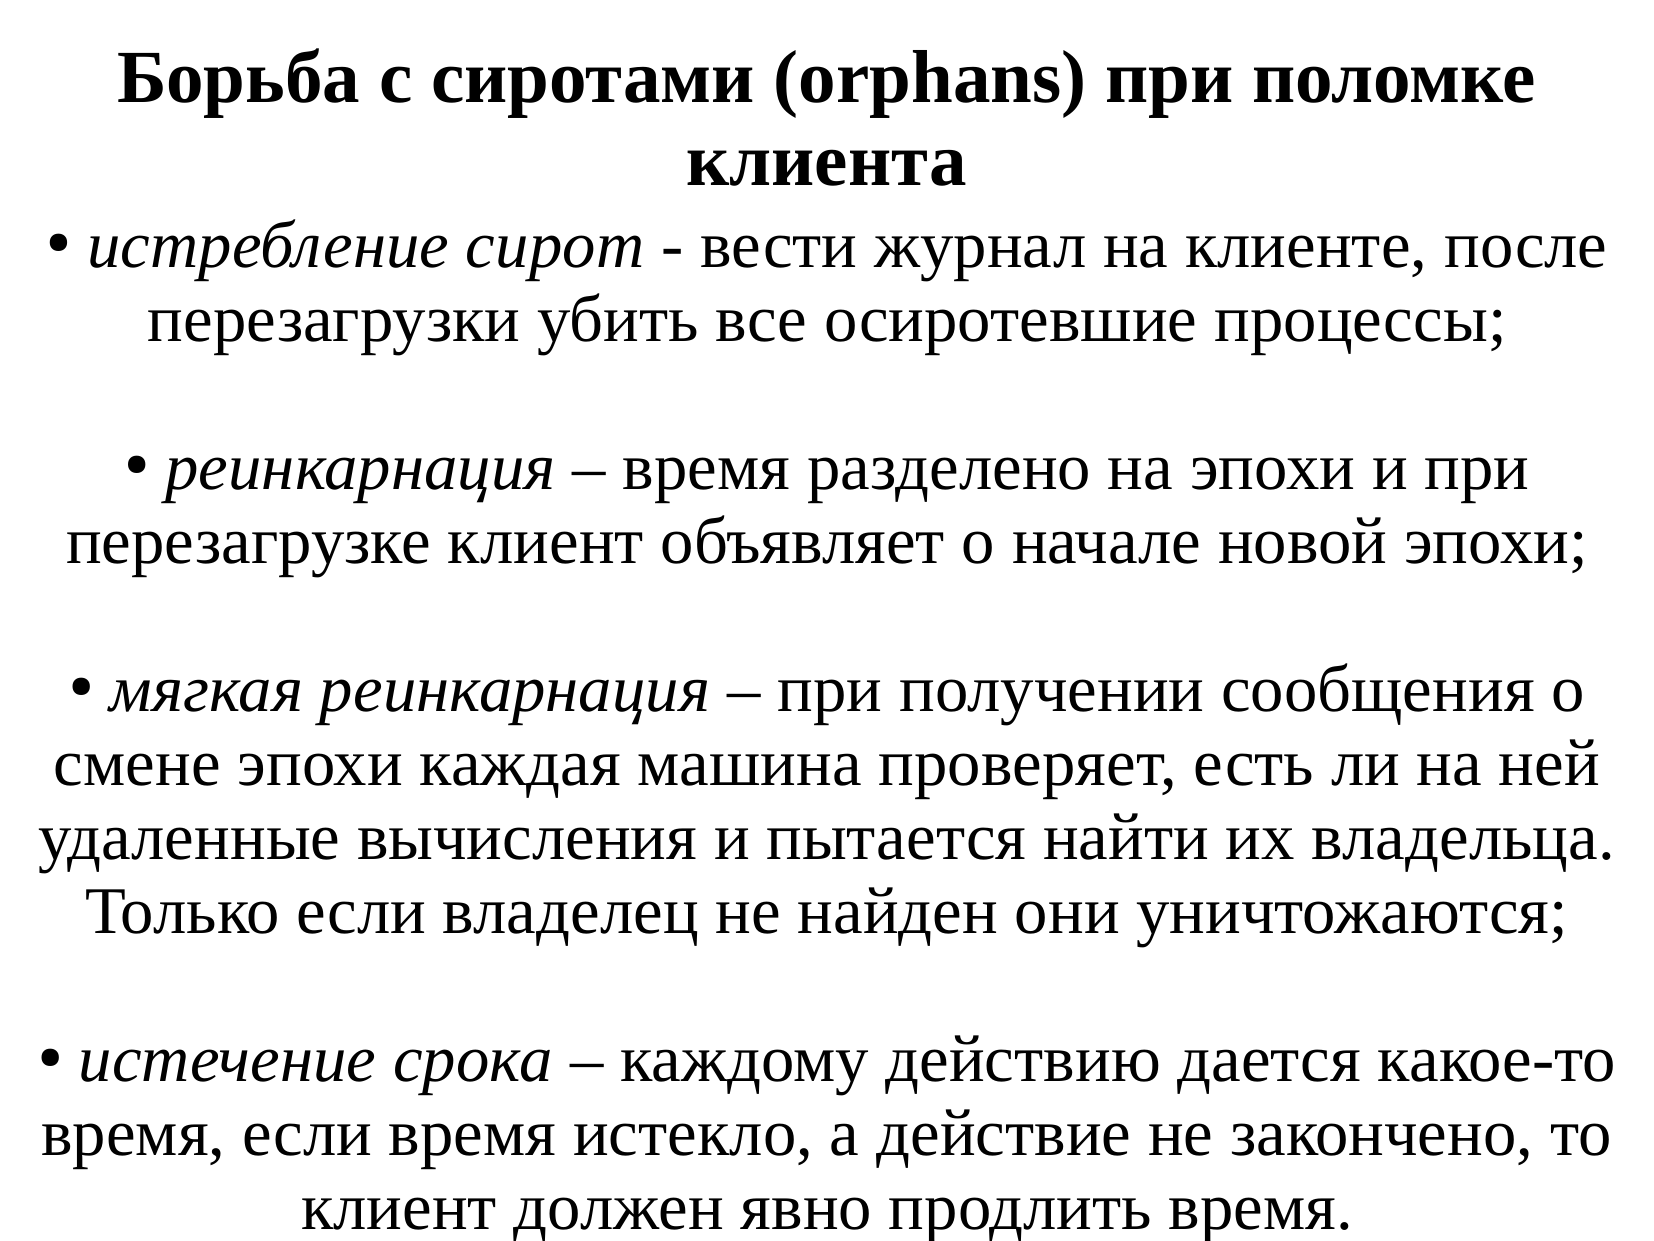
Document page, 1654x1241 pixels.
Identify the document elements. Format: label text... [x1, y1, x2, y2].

subtitle истребление сирот - вести журнал на клиенте, после перезагрузки убить все осиротевшие процессы; реинкарнация – время разделено на эпохи и при перезагрузке клиент объявляет о начале новой эпохи; мягкая реинкарнация – при получении сообщения о смене эпохи каждая машина проверяет, есть ли на ней удаленные вычисления и пытается найти их владельца. Только если владелец не найден они уничтожаются; истечение срока – каждому действию дается какое-то время, если время истекло, а действие не закончено, то клиент должен явно продлить время. [30, 207, 1626, 1241]
title Борьба с сиротами (orphans) при поломке клиента [30, 27, 1624, 207]
